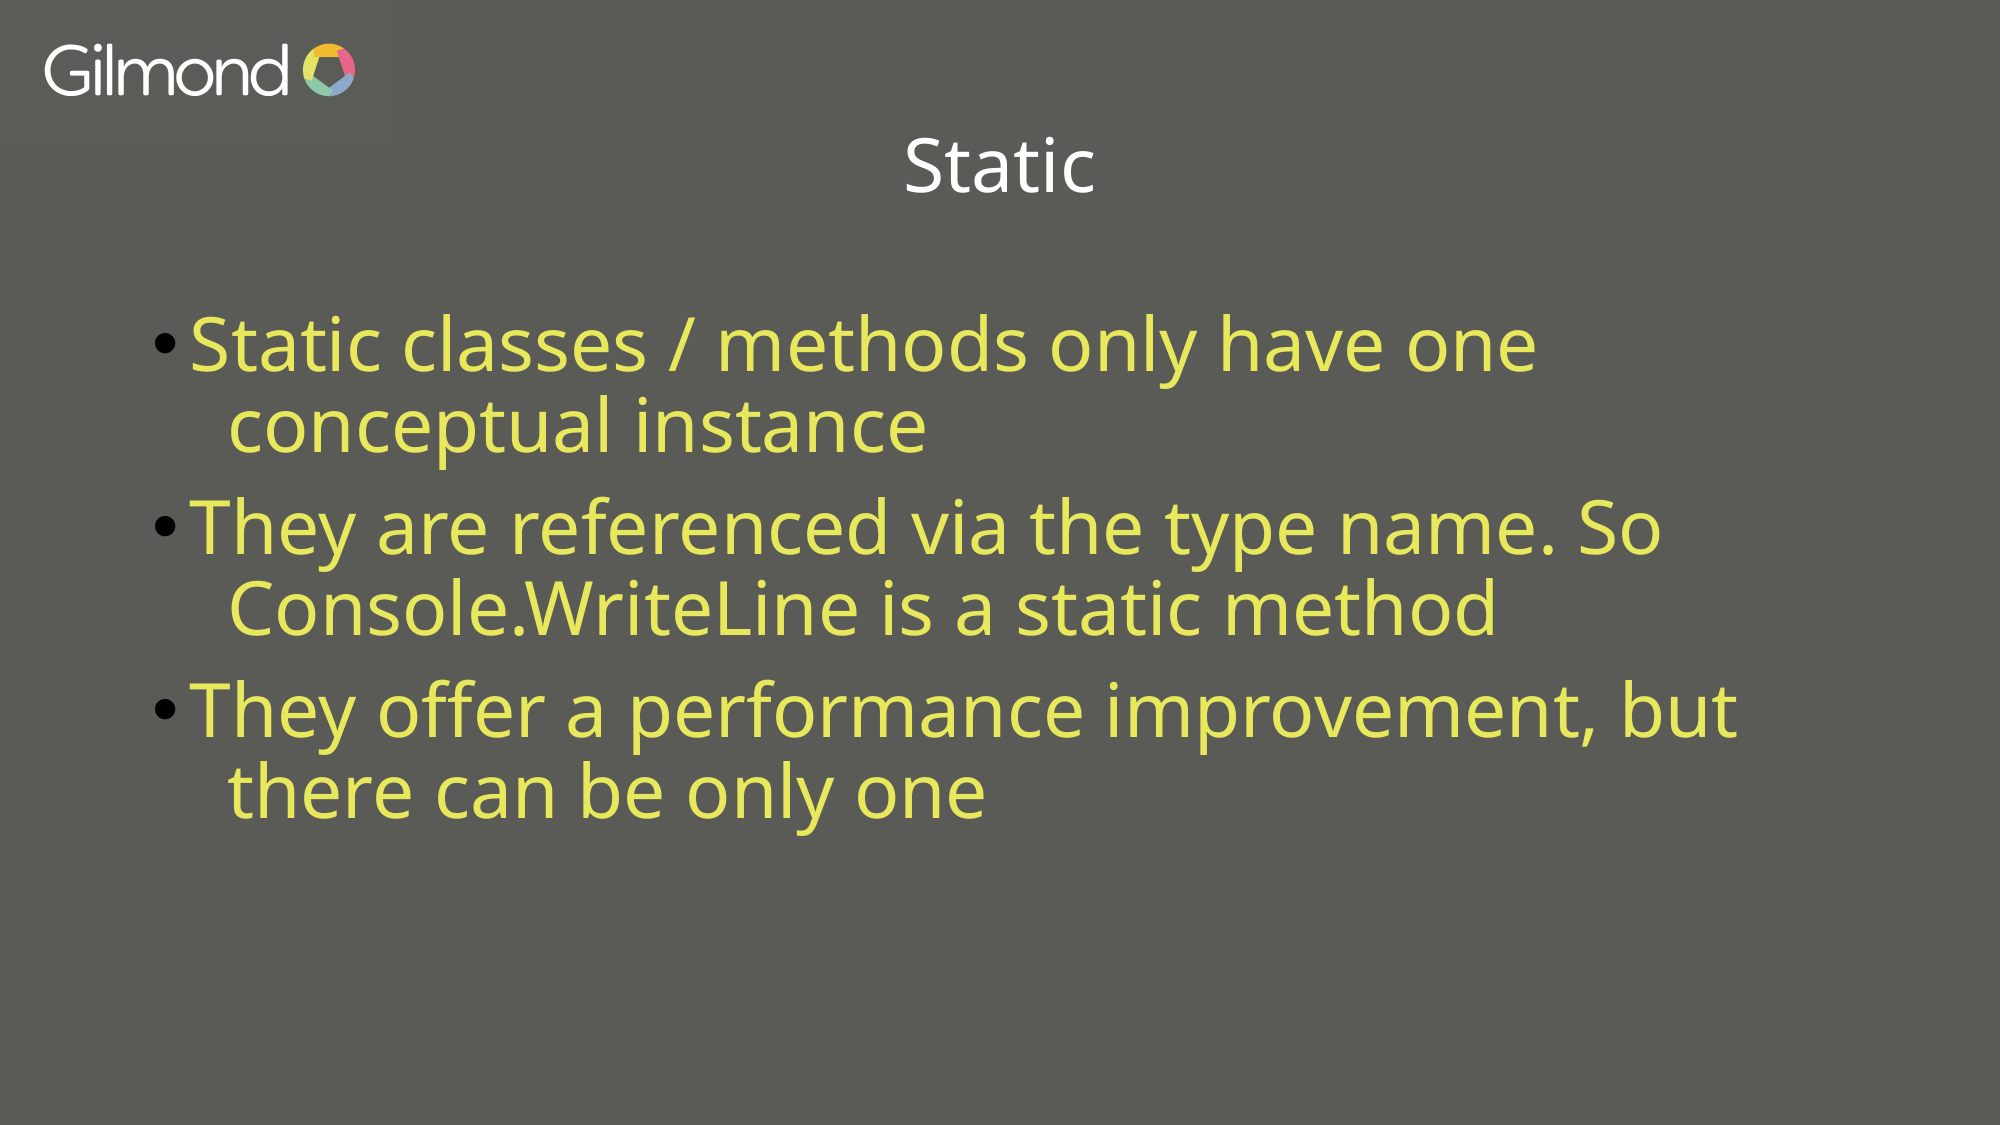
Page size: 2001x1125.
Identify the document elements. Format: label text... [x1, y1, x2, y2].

picture [0, 0, 399, 149]
list Static classes / methods only have one conceptual instance They are referenced via the type name. So Console.WriteLine is a static method They offer a performance improvement, but there can be only one [137, 299, 1863, 1014]
title Static [137, 59, 1863, 278]
